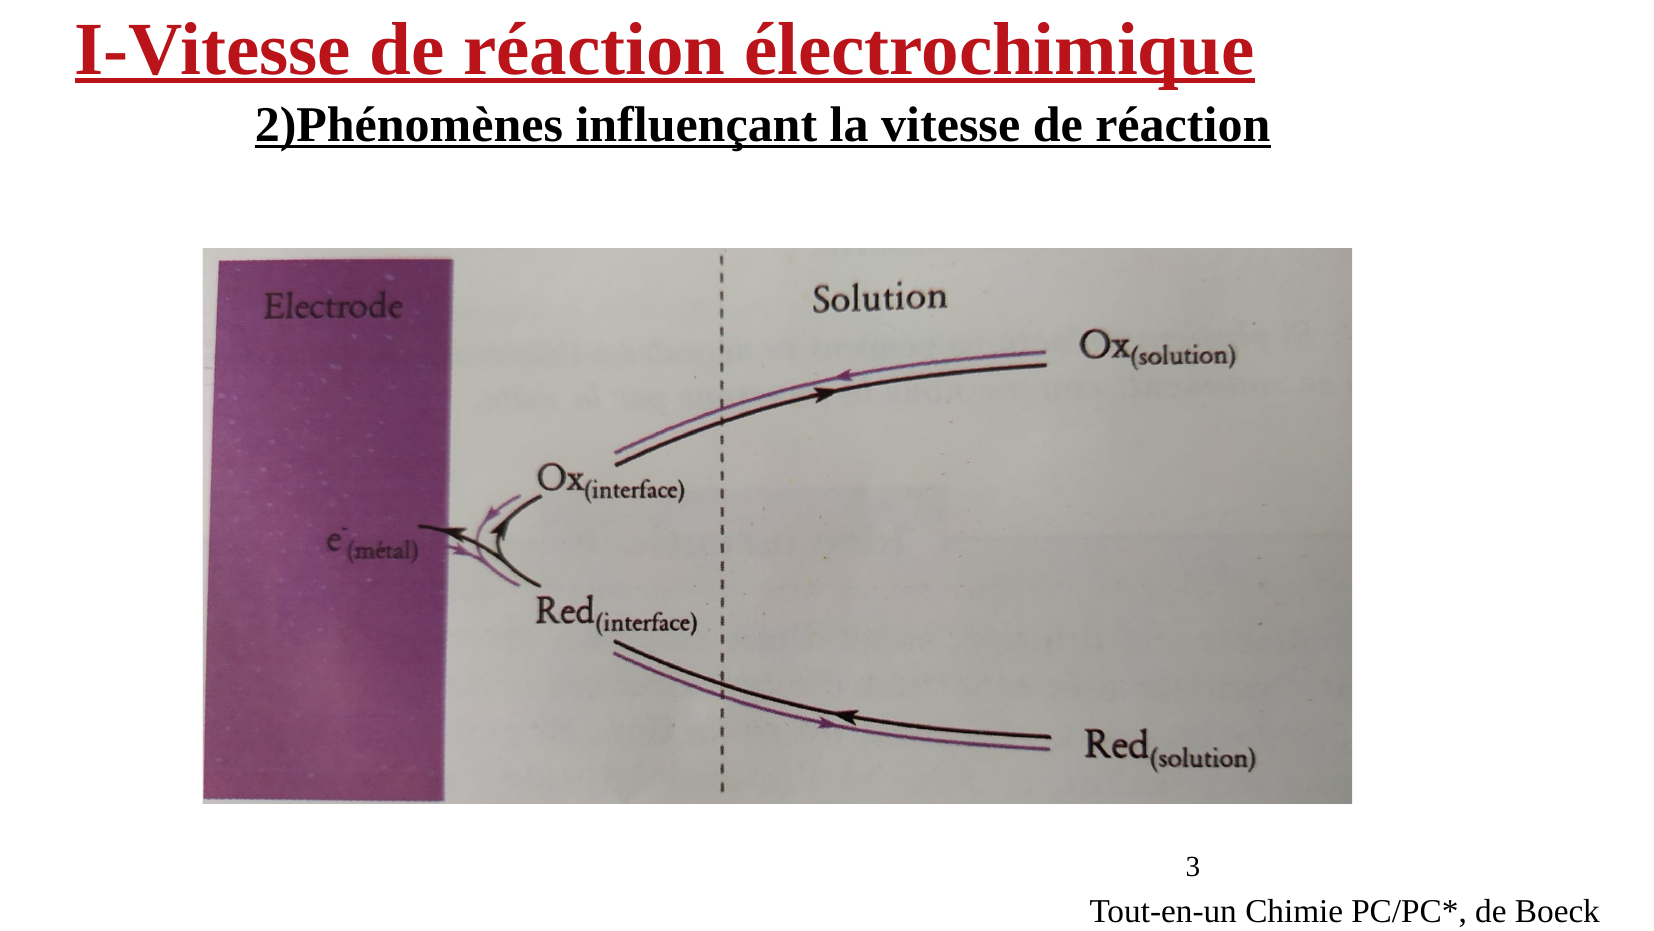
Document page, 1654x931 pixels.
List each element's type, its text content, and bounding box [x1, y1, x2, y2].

text_box Tout-en-un Chimie PC/PC*, de Boeck [1074, 885, 1630, 931]
picture [202, 248, 1353, 804]
text_box I-Vitesse de réaction électrochimique [60, 0, 1571, 181]
text_box [1185, 847, 1571, 885]
text_box 2)Phénomènes influençant la vitesse de réaction [240, 90, 1430, 216]
